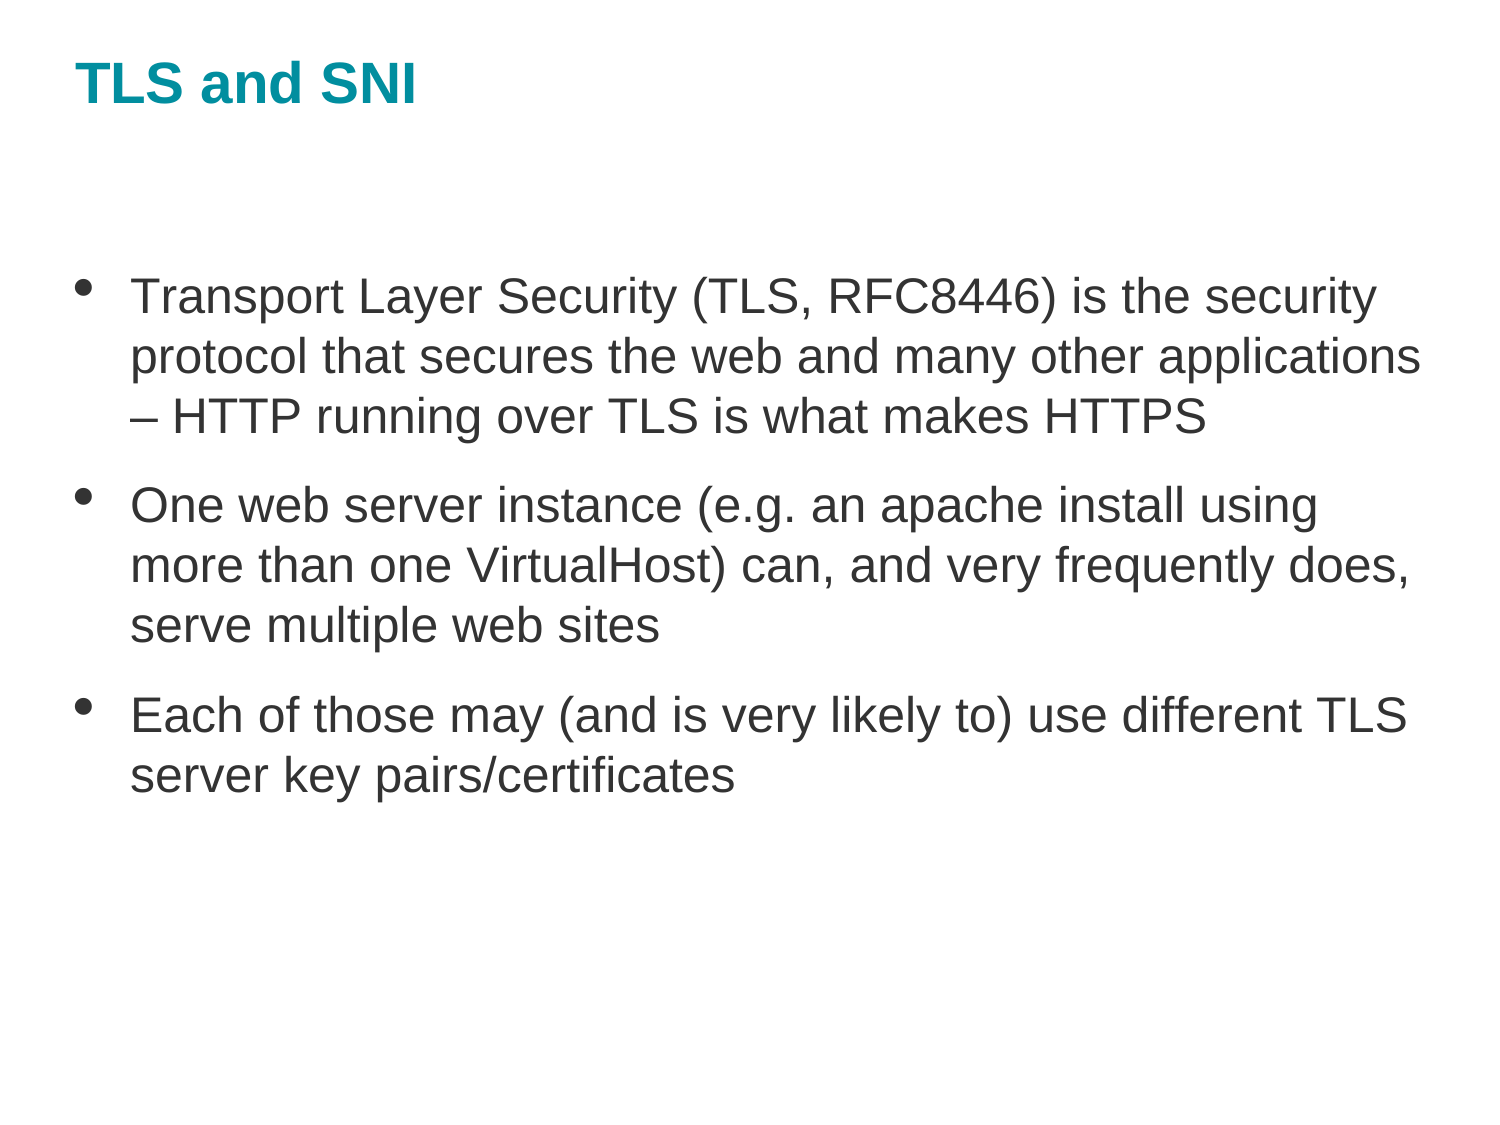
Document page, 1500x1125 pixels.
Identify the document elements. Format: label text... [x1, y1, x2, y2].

text_box TLS and SNI [75, 44, 1426, 233]
text_box Transport Layer Security (TLS, RFC8446) is the security protocol that secures the web and many other applications – HTTP running over TLS is what makes HTTPS One web server instance (e.g. an apache install using more than one VirtualHost) can, and very frequently does, serve multiple web sites Each of those may (and is very likely to) use different TLS server key pairs/certificates [75, 263, 1426, 916]
